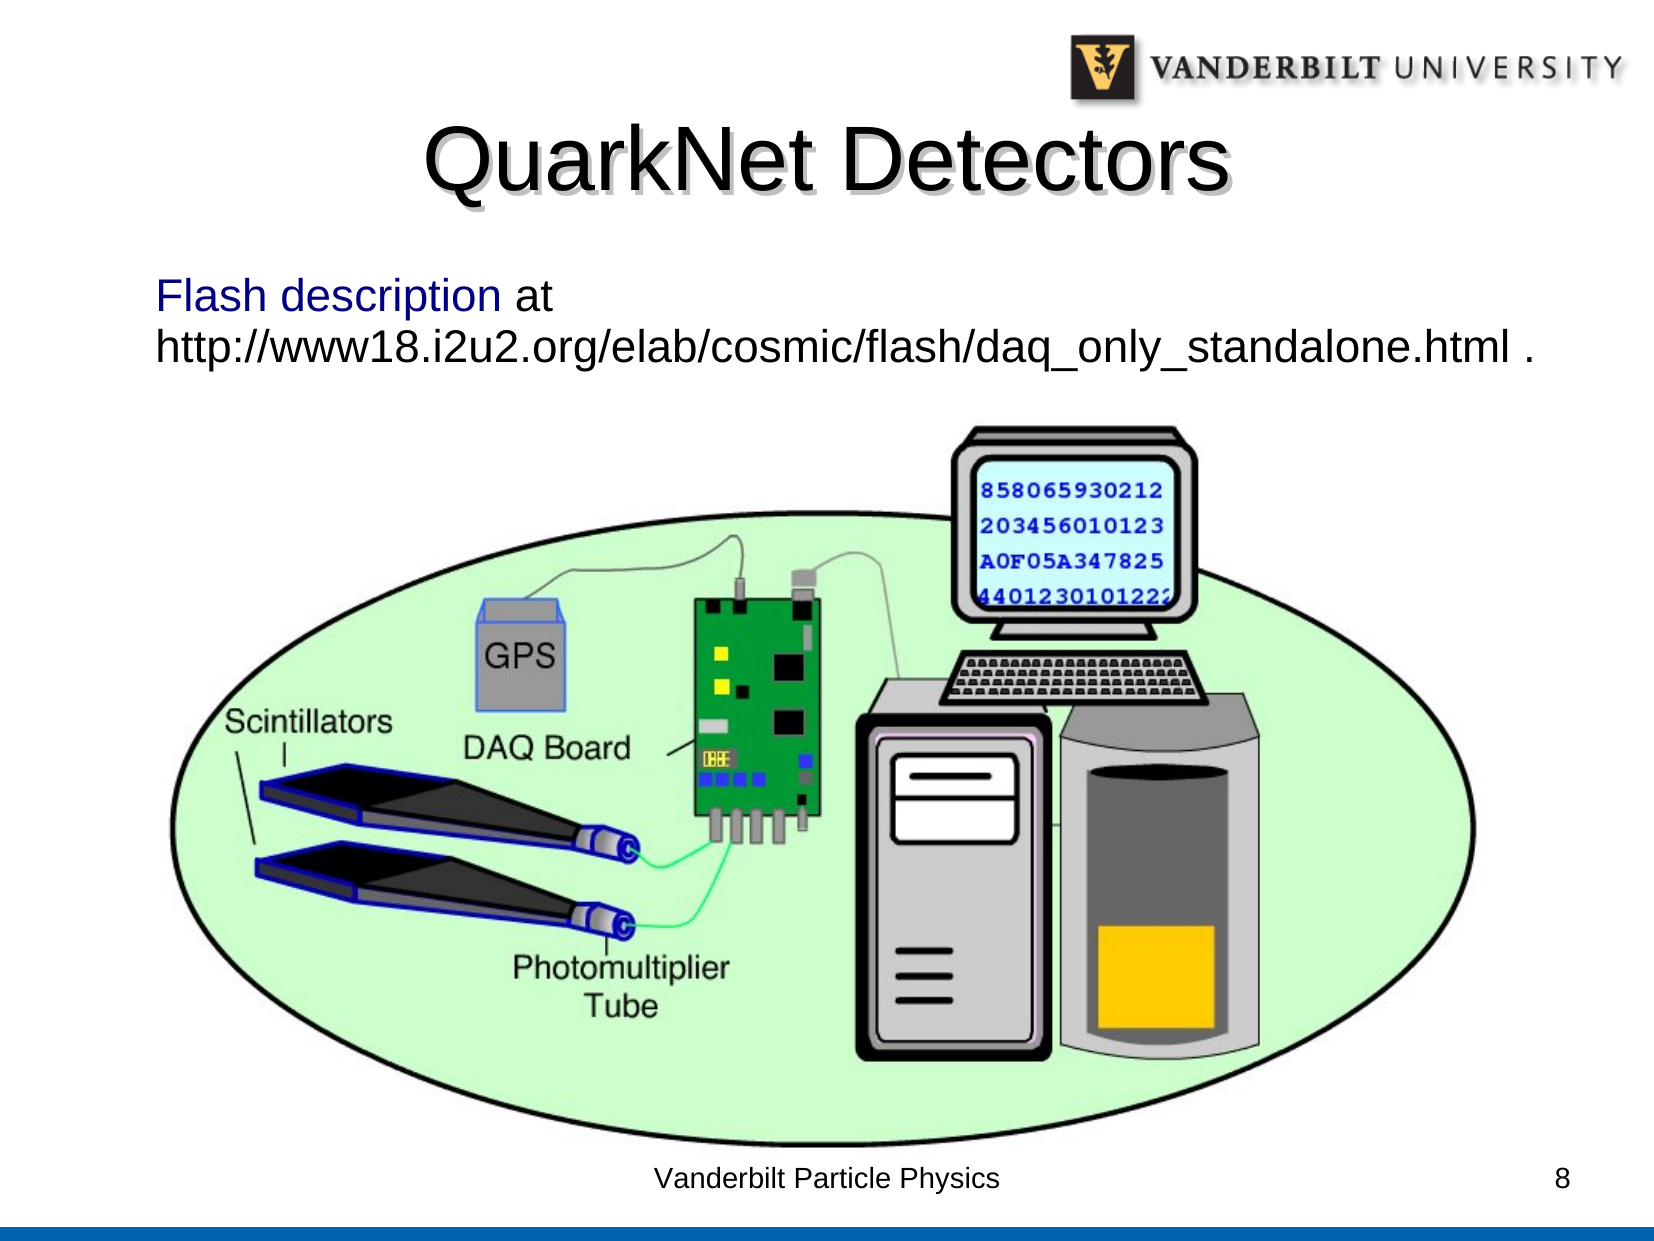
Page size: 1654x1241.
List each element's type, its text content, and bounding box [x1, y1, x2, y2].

title QuarkNet Detectors [121, 55, 1534, 263]
picture [1067, 31, 1637, 115]
picture [160, 406, 1495, 1157]
text_box Flash description at http://www18.i2u2.org/elab/cosmic/flash/daq_only_standalone.html . [140, 262, 1640, 380]
